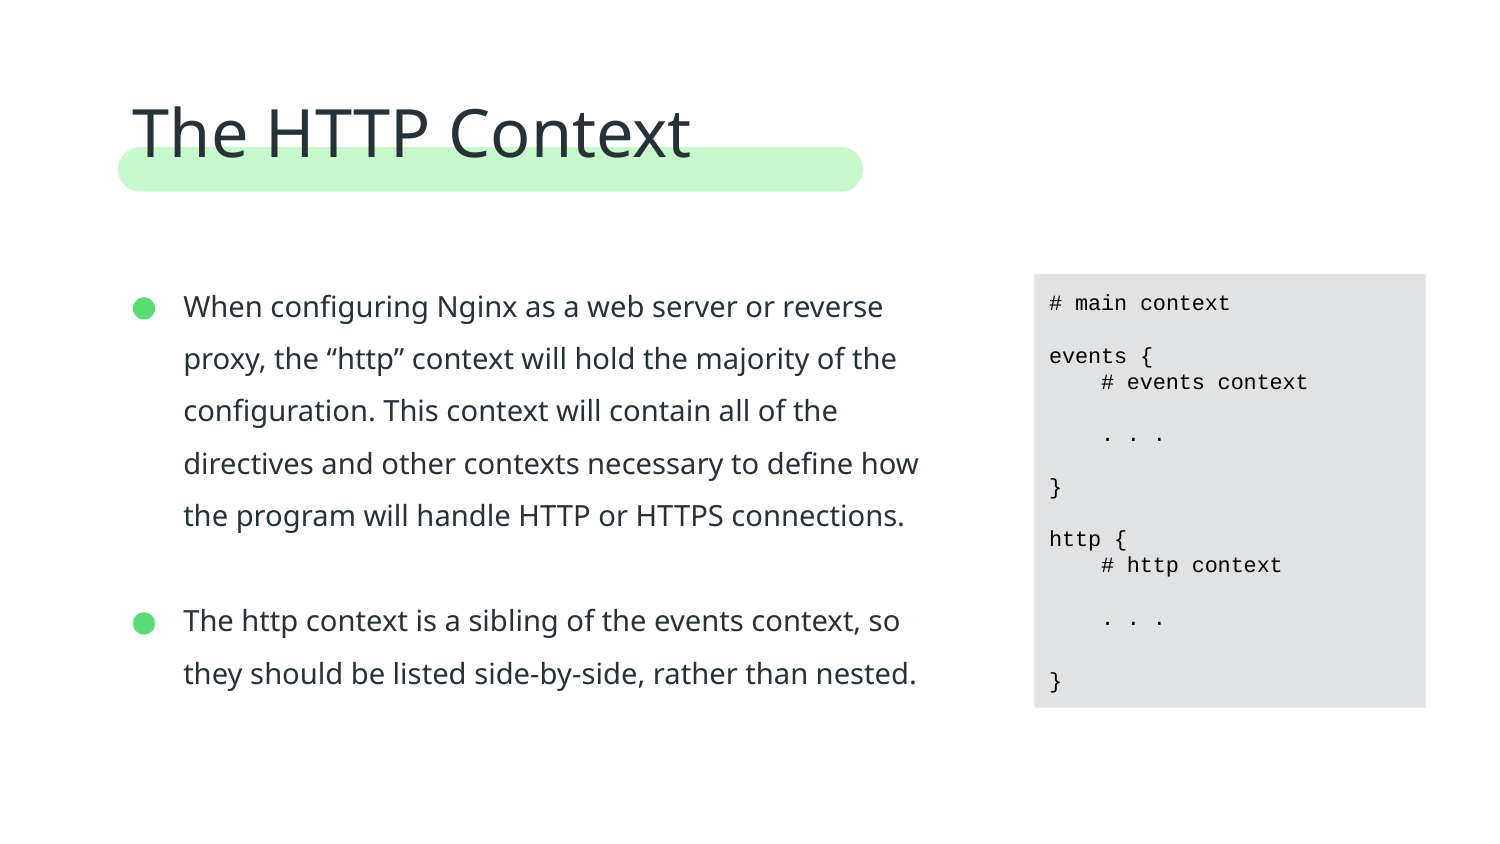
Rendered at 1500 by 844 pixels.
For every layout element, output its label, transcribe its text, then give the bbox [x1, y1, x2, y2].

text_box When configuring Nginx as a web server or reverse proxy, the “http” context will hold the majority of the configuration. This context will contain all of the directives and other contexts necessary to define how the program will handle HTTP or HTTPS connections. The http context is a sibling of the events context, so they should be listed side-by-side, rather than nested. [93, 255, 957, 758]
text_box The HTTP Context [118, 76, 1382, 177]
text_box # main context events { # events context . . . } http { # http context . . . } [1034, 273, 1426, 708]
text_box [119, 177, 862, 192]
